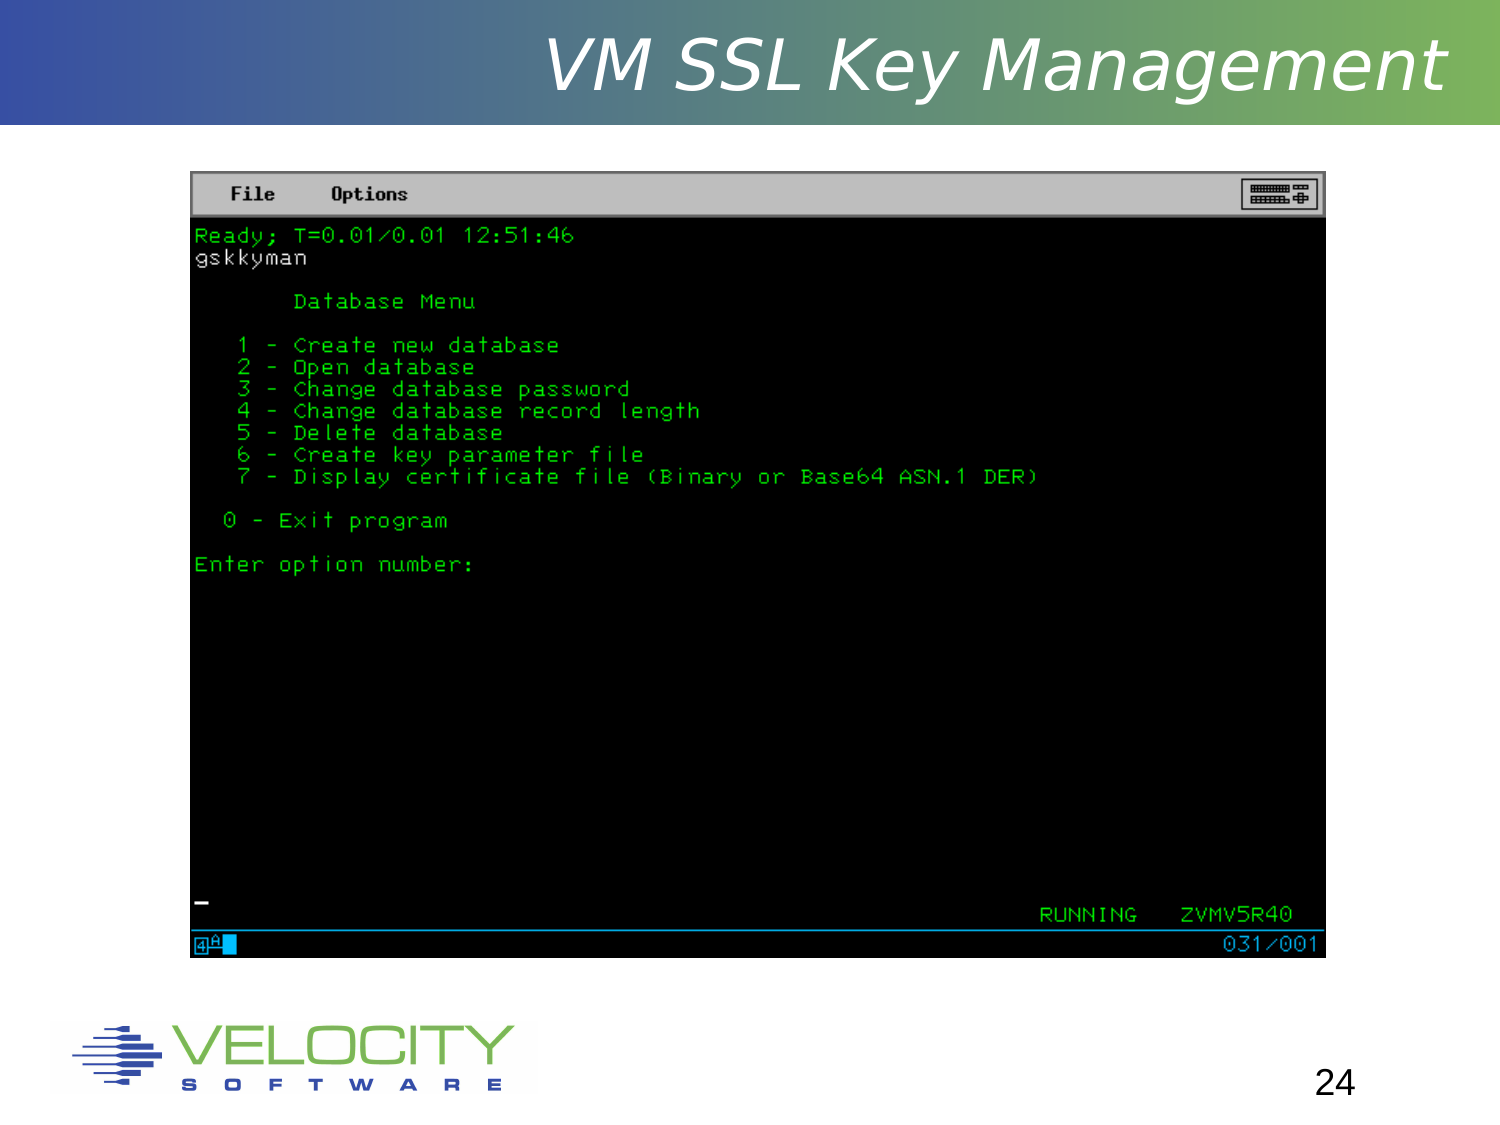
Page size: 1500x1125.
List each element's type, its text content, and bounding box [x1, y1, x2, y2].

title VM SSL Key Management [62, 12, 1463, 113]
picture [190, 932, 1326, 958]
picture [190, 171, 1326, 929]
picture [50, 1021, 538, 1094]
